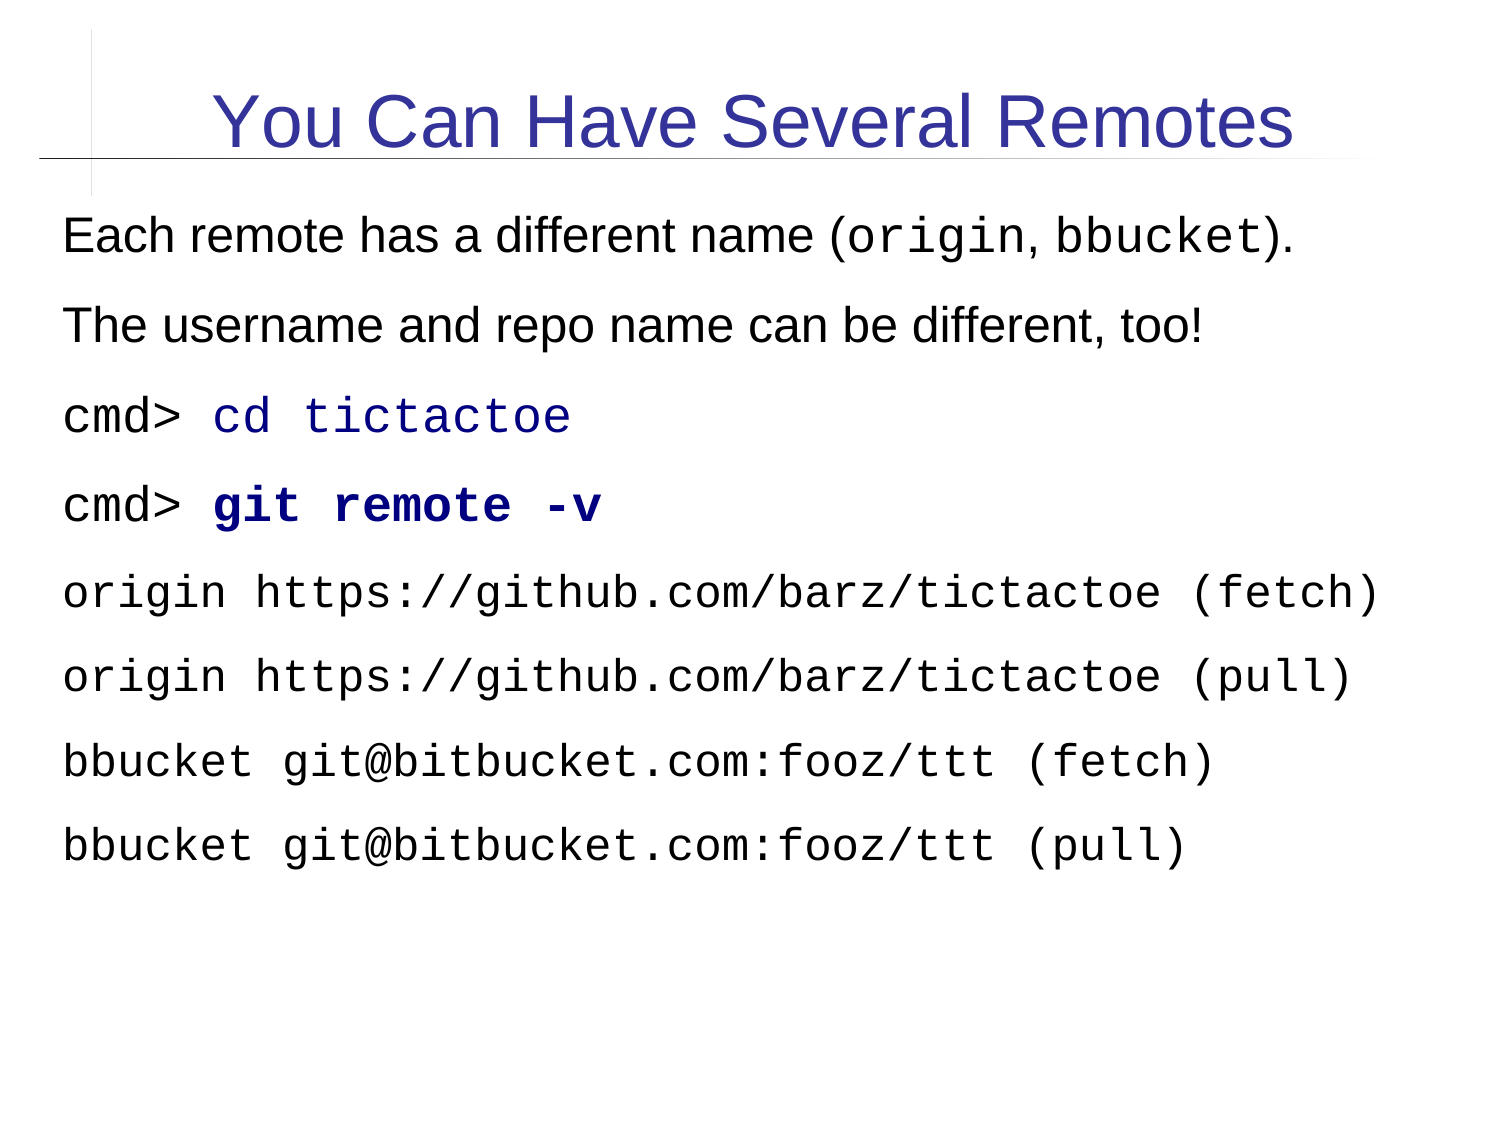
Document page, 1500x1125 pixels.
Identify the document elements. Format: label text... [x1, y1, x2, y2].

title You Can Have Several Remotes [104, 29, 1404, 171]
list Each remote has a different name (origin, bbucket). The username and repo name can be different, too! cmd> cd tictactoe cmd> git remote -v origin https://github.com/barz/tictactoe (fetch) origin https://github.com/barz/tictactoe (pull) bbucket git@bitbucket.com:fooz/ttt (fetch) bbucket git@bitbucket.com:fooz/ttt (pull) [45, 195, 1441, 1080]
